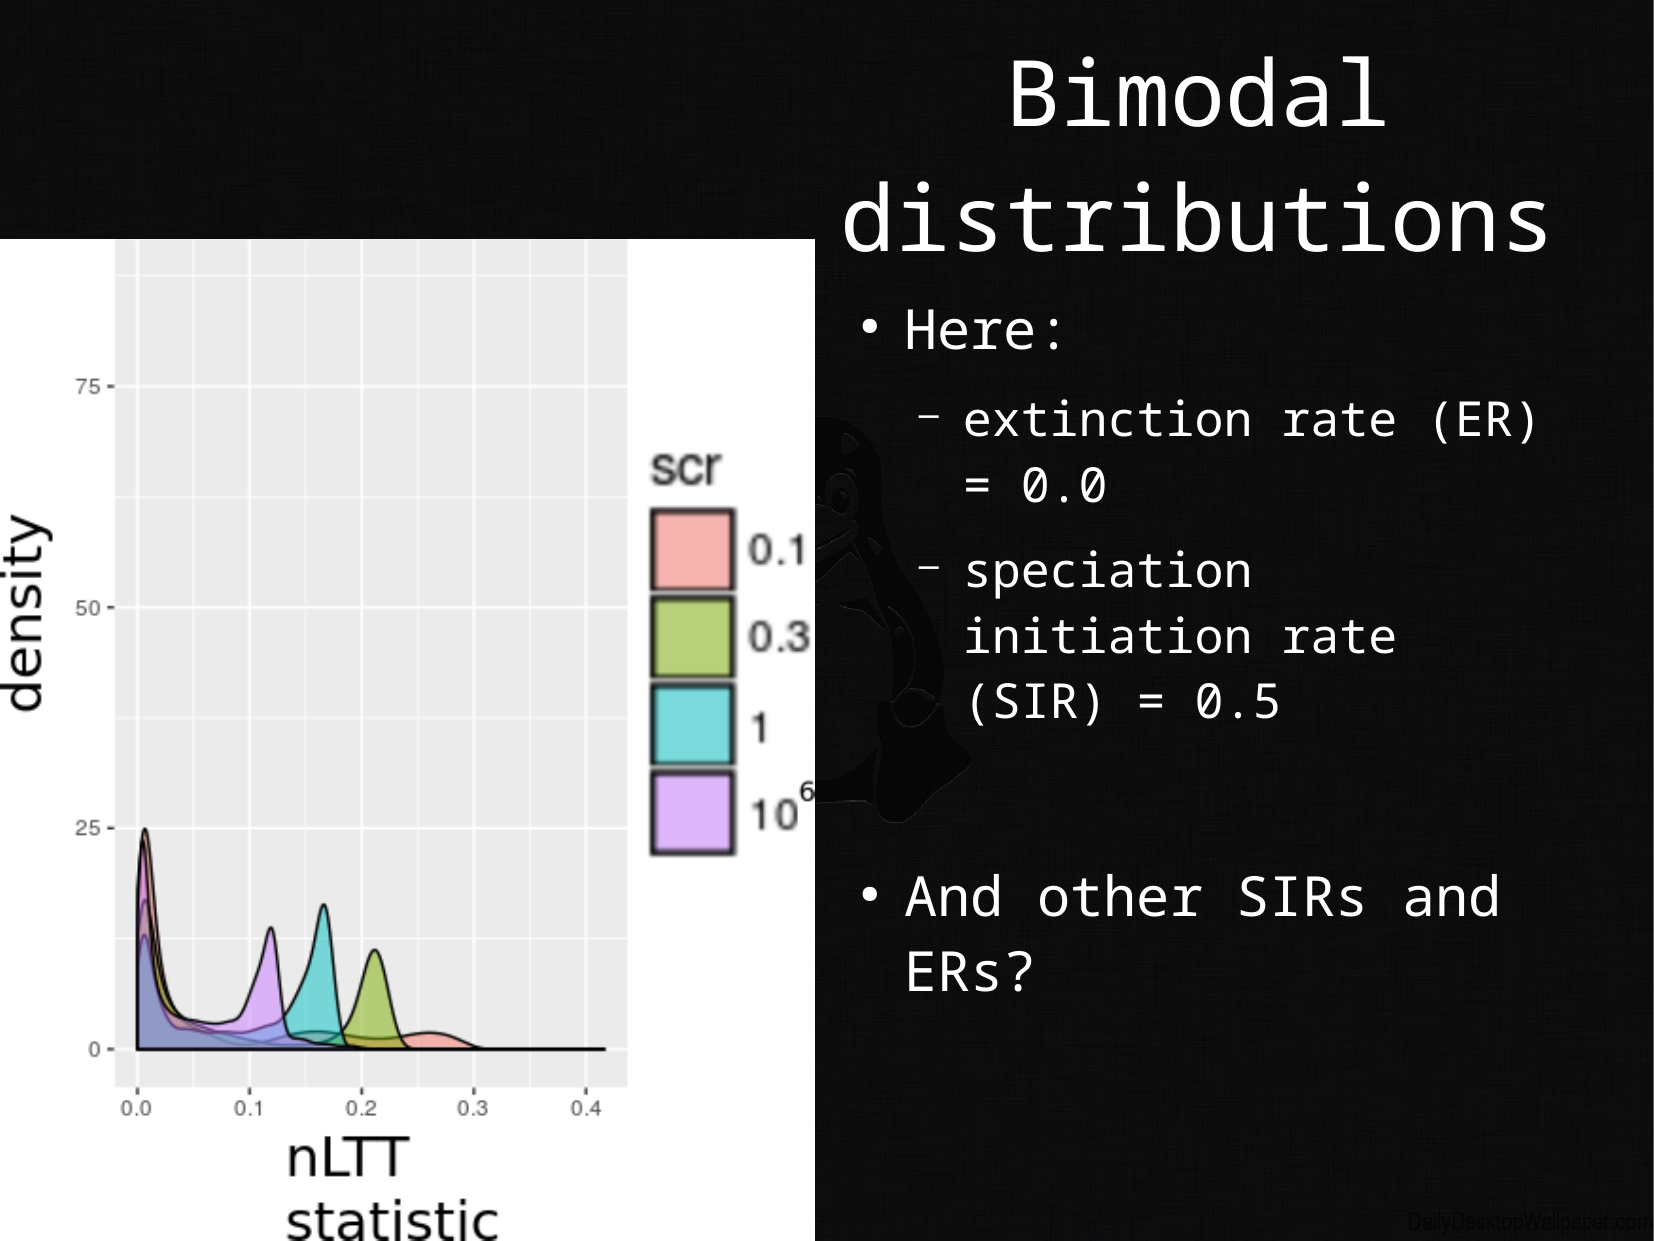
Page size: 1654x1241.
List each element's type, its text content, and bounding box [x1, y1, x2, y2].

list Here: extinction rate (ER) = 0.0 speciation initiation rate (SIR) = 0.5 And other SIRs and ERs? [845, 290, 1572, 1010]
title Bimodal distributions [825, 45, 1571, 261]
picture [0, 0, 1654, 1241]
